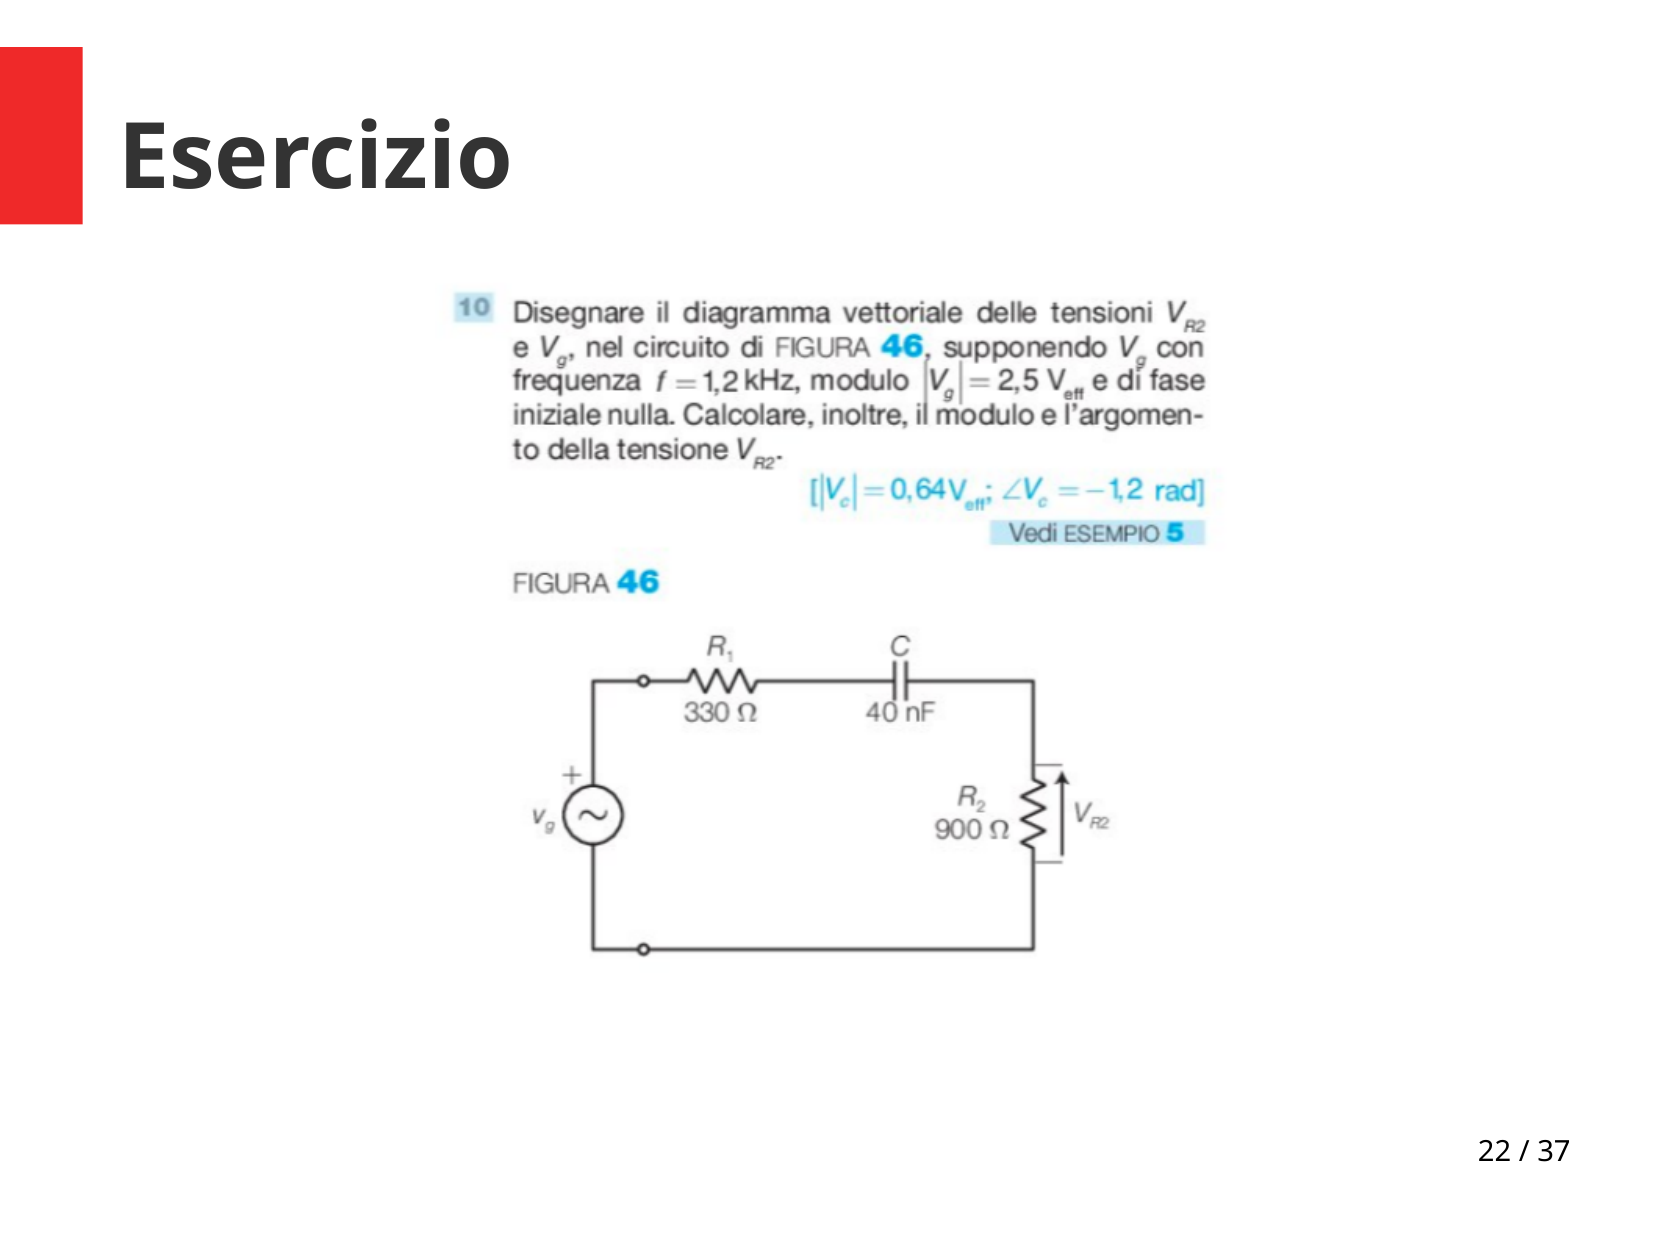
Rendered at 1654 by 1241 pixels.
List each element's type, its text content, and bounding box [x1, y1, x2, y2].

title Esercizio [118, 49, 1571, 257]
picture [435, 267, 1231, 980]
